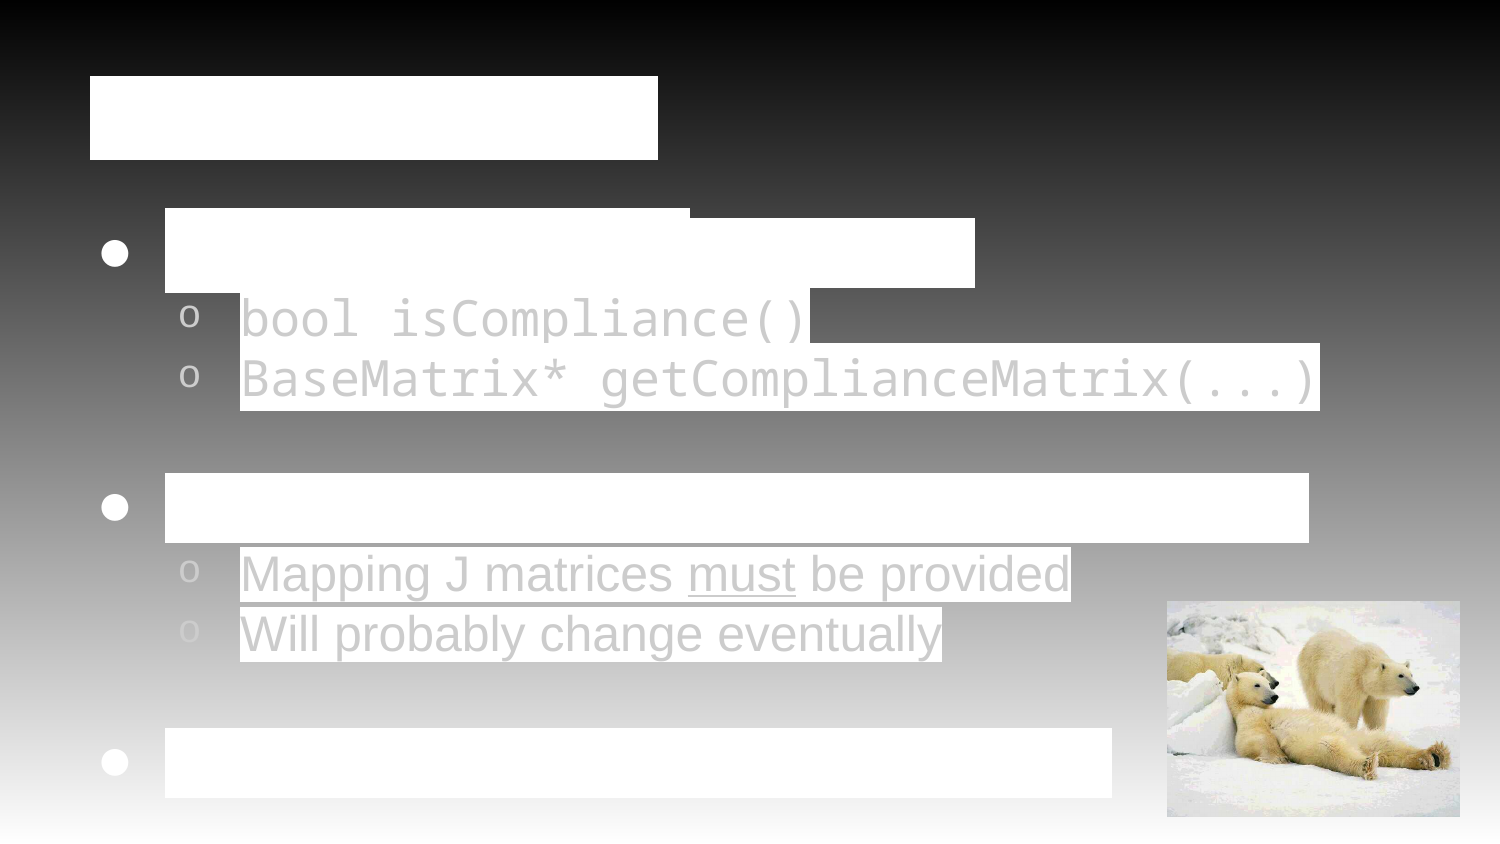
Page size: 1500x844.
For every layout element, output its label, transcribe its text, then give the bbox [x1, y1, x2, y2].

title Compliance API [75, 33, 1425, 175]
list BaseForceField additions: bool isCompliance() BaseMatrix* getComplianceMatrix(...) For now, complete KKT system assembly Mapping J matrices must be provided Will probably change eventually Not a lot to implement, don’t worry [75, 196, 1425, 808]
picture [1167, 601, 1460, 817]
